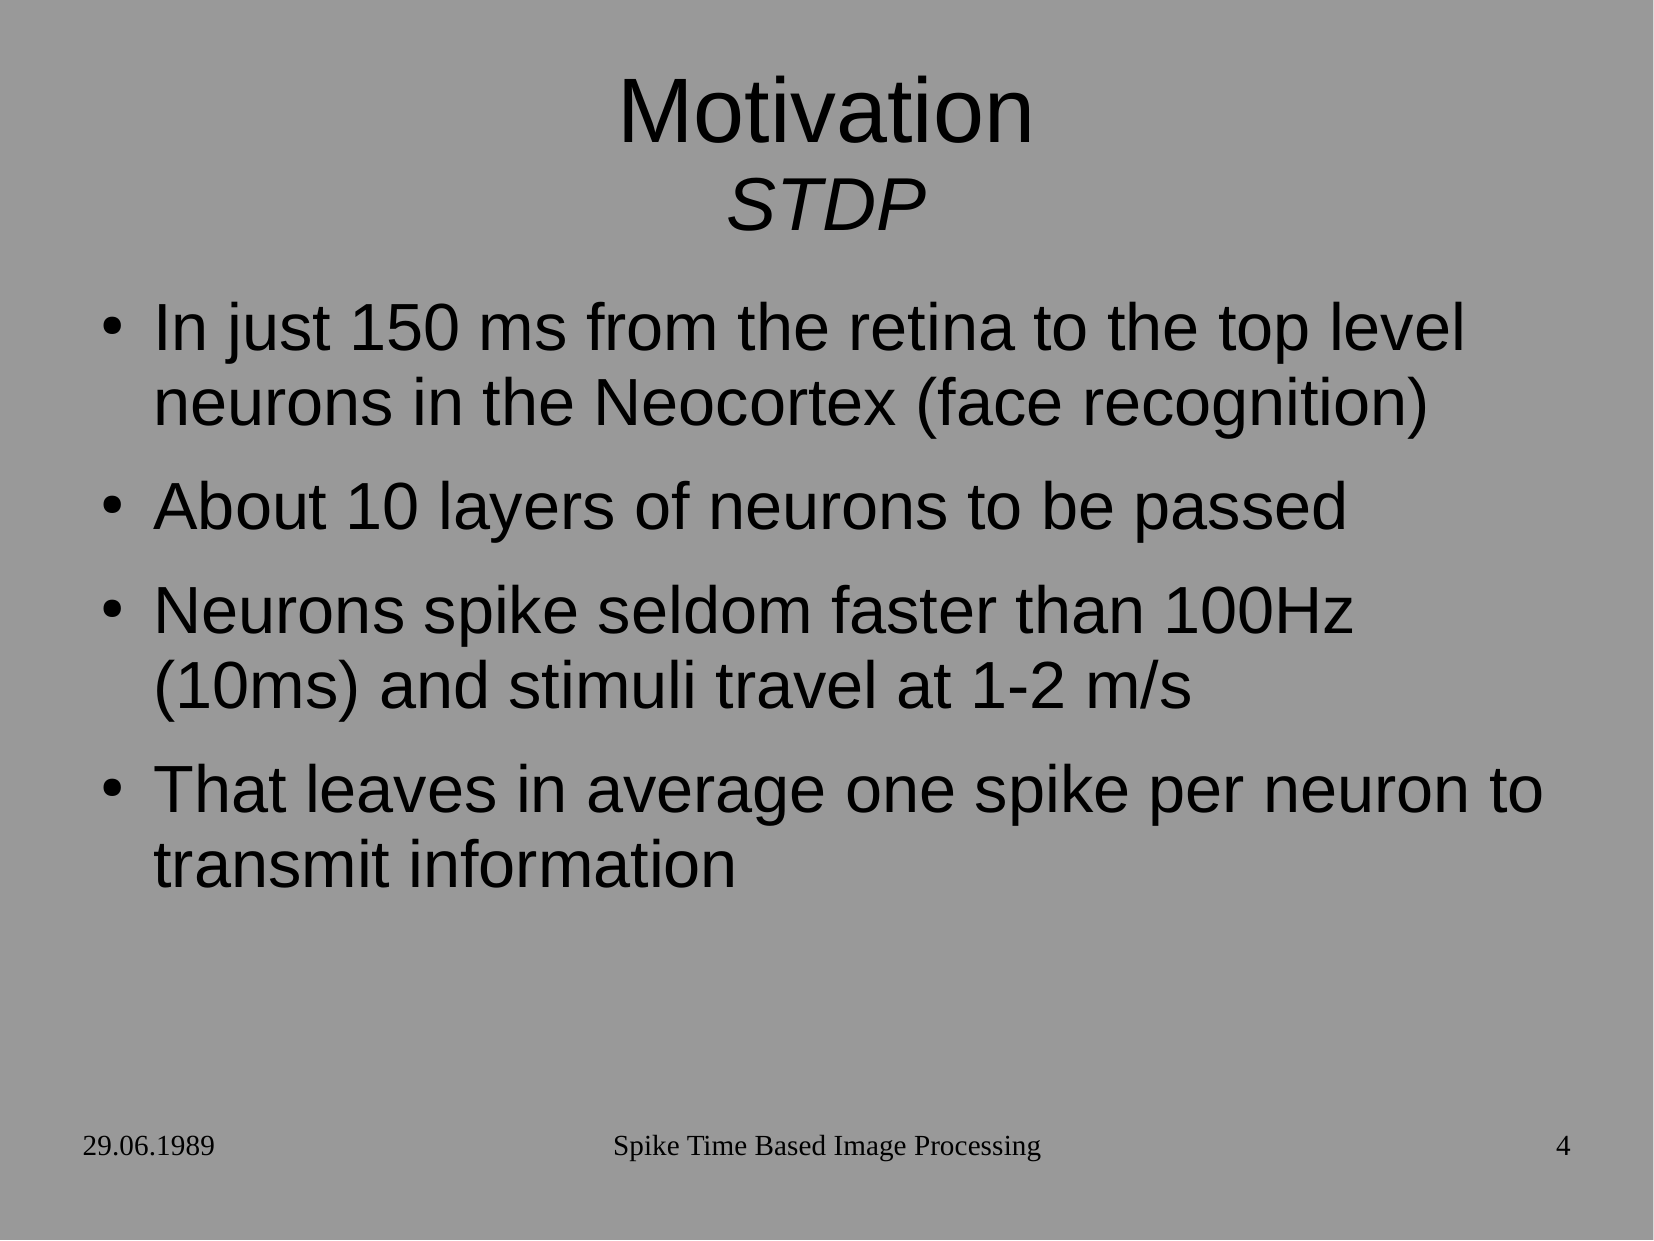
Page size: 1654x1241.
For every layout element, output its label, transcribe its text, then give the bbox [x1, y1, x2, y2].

list In just 150 ms from the retina to the top level neurons in the Neocortex (face recognition) About 10 layers of neurons to be passed Neurons spike seldom faster than 100Hz (10ms) and stimuli travel at 1-2 m/s That leaves in average one spike per neuron to transmit information [82, 290, 1571, 1010]
title Motivation STDP [82, 49, 1571, 257]
